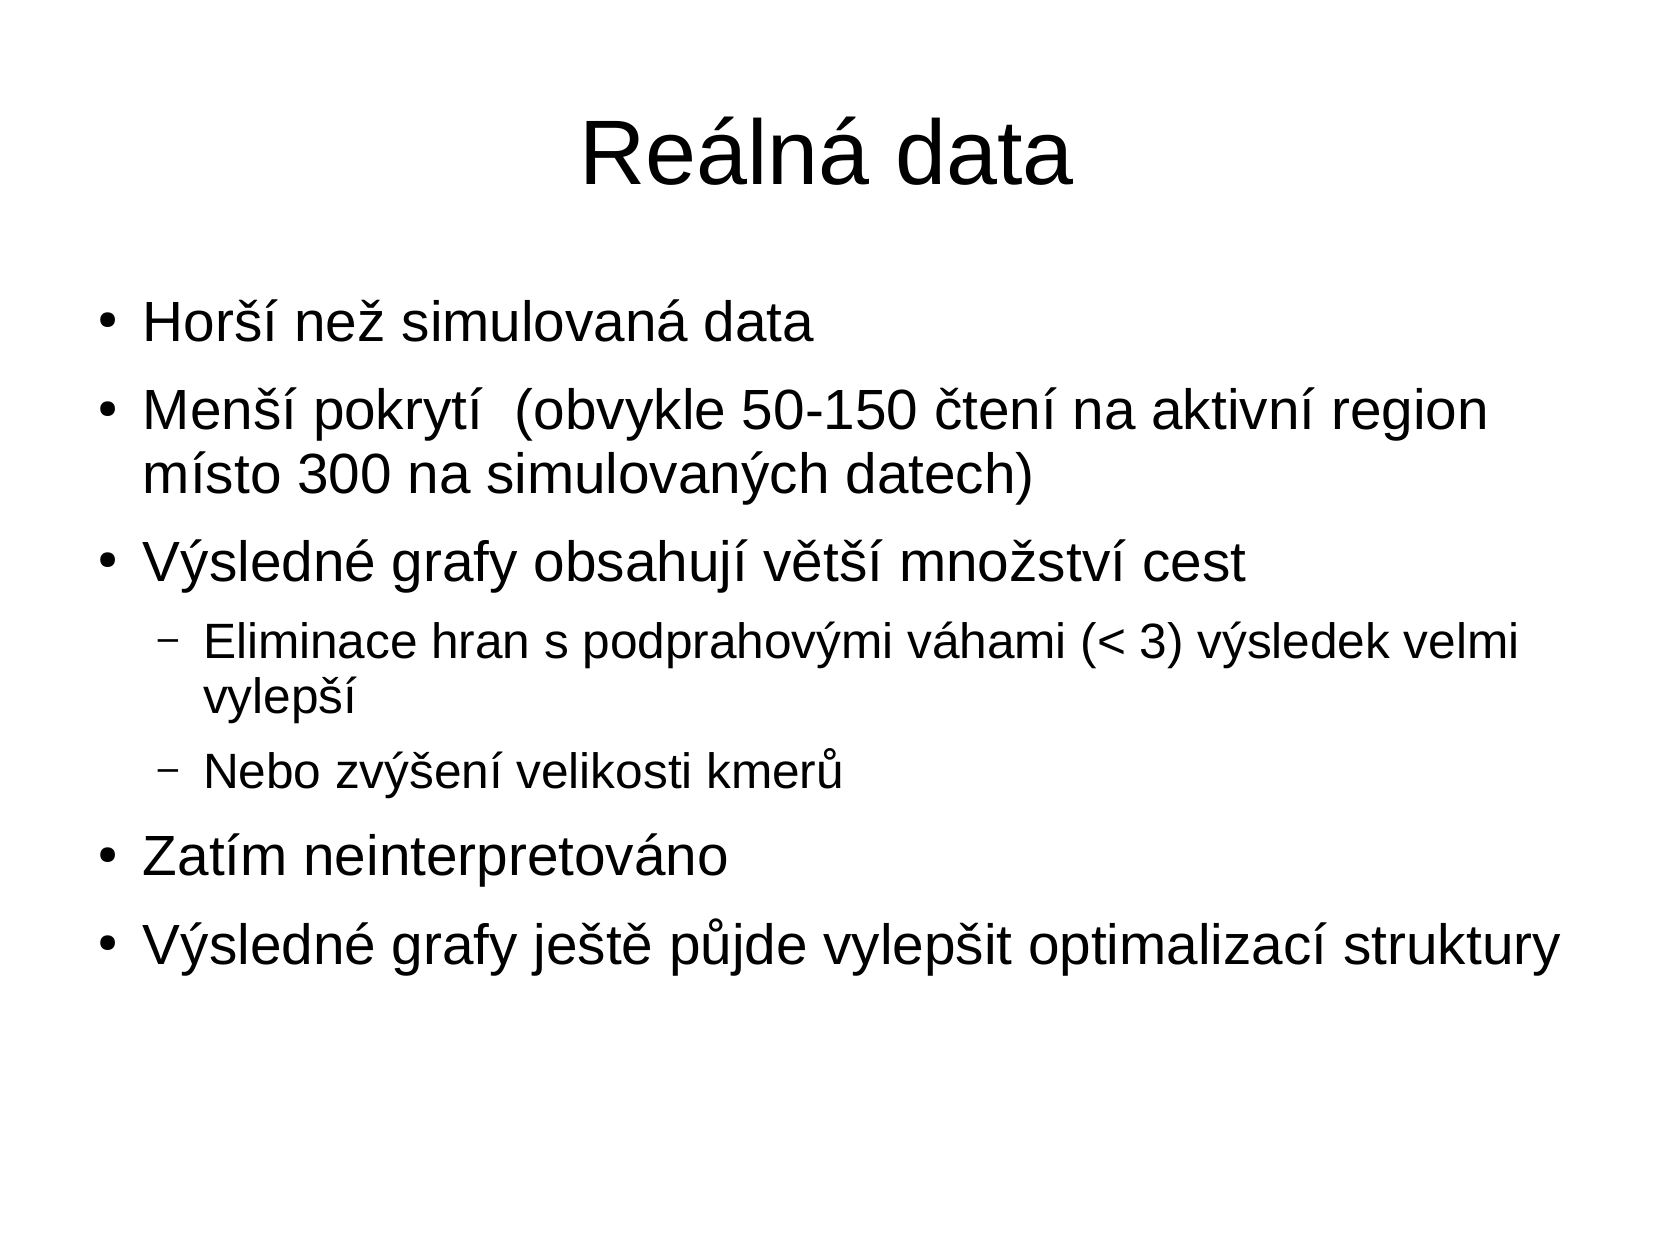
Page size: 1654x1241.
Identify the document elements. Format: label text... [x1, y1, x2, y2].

title Reálná data [82, 49, 1571, 257]
list Horší než simulovaná data Menší pokrytí (obvykle 50-150 čtení na aktivní region místo 300 na simulovaných datech) Výsledné grafy obsahují větší množství cest Eliminace hran s podprahovými váhami (< 3) výsledek velmi vylepší Nebo zvýšení velikosti kmerů Zatím neinterpretováno Výsledné grafy ještě půjde vylepšit optimalizací struktury [82, 290, 1571, 1010]
